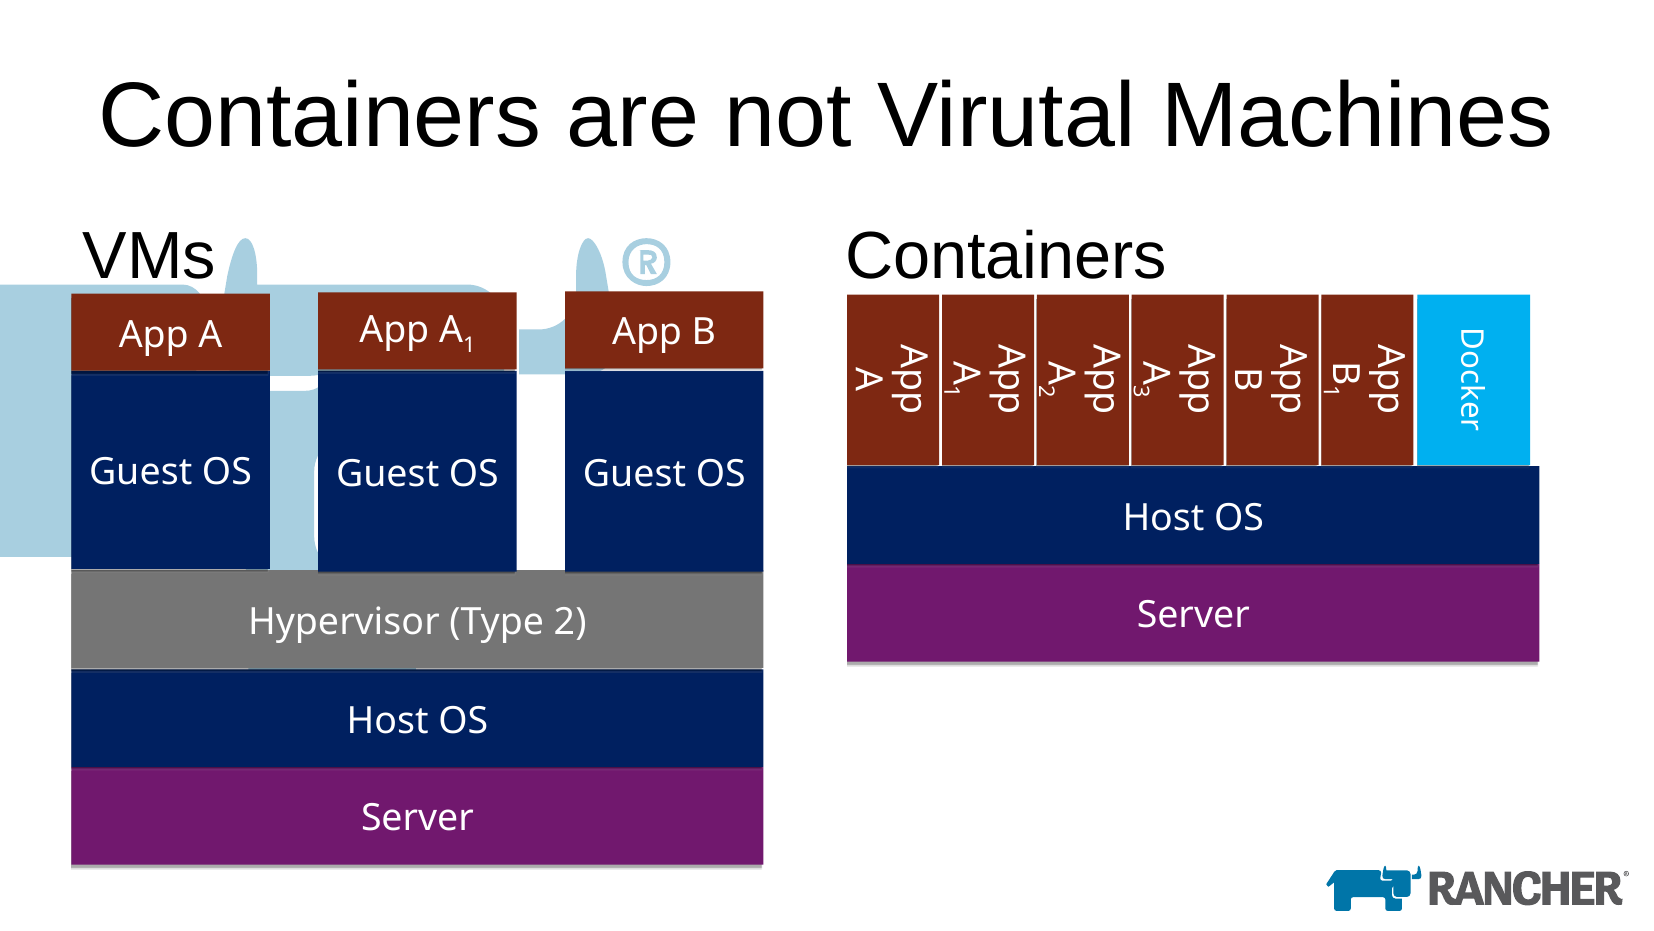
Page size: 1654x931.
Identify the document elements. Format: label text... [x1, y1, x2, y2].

text_box App B [1226, 294, 1319, 466]
text_box App A1 [942, 294, 1035, 466]
text_box App A [847, 294, 940, 466]
title Containers are not Virutal Machines [82, 0, 1571, 244]
text_box Guest OS [565, 370, 764, 572]
list VMs [82, 217, 809, 758]
text_box Docker [1417, 294, 1531, 466]
text_box App A1 [318, 292, 517, 370]
list Containers [845, 217, 1572, 758]
text_box App B1 [1321, 294, 1414, 466]
text_box Guest OS [71, 371, 270, 569]
text_box Guest OS [318, 370, 517, 572]
text_box Server [71, 767, 764, 865]
text_box Host OS [847, 466, 1540, 564]
text_box App B [565, 291, 764, 369]
text_box App A2 [1036, 294, 1129, 466]
text_box App A [71, 293, 270, 371]
text_box Host OS [71, 669, 764, 767]
text_box Server [847, 564, 1540, 662]
text_box App A3 [1131, 294, 1224, 466]
text_box Hypervisor (Type 2) [71, 570, 764, 668]
